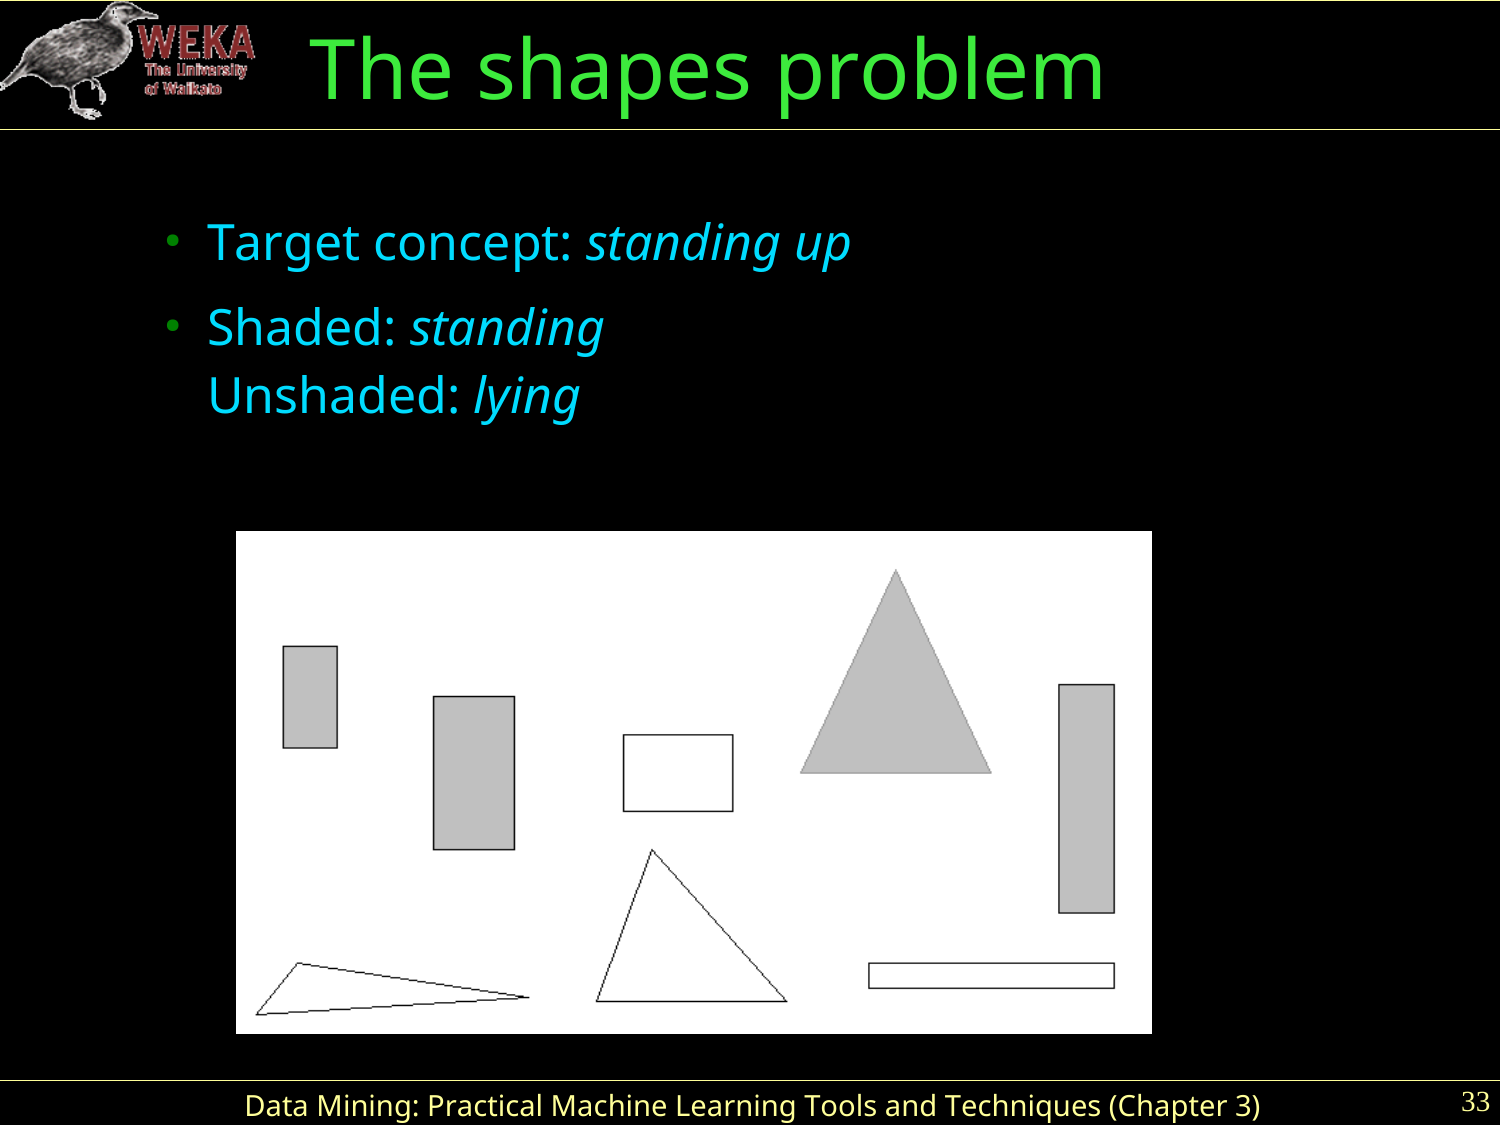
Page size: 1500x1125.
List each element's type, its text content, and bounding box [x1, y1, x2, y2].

text_box Target concept: standing up Shaded: standing Unshaded: lying [149, 200, 1388, 876]
picture [236, 531, 1152, 1034]
picture [0, 1, 266, 129]
title The shapes problem [295, 0, 1500, 148]
